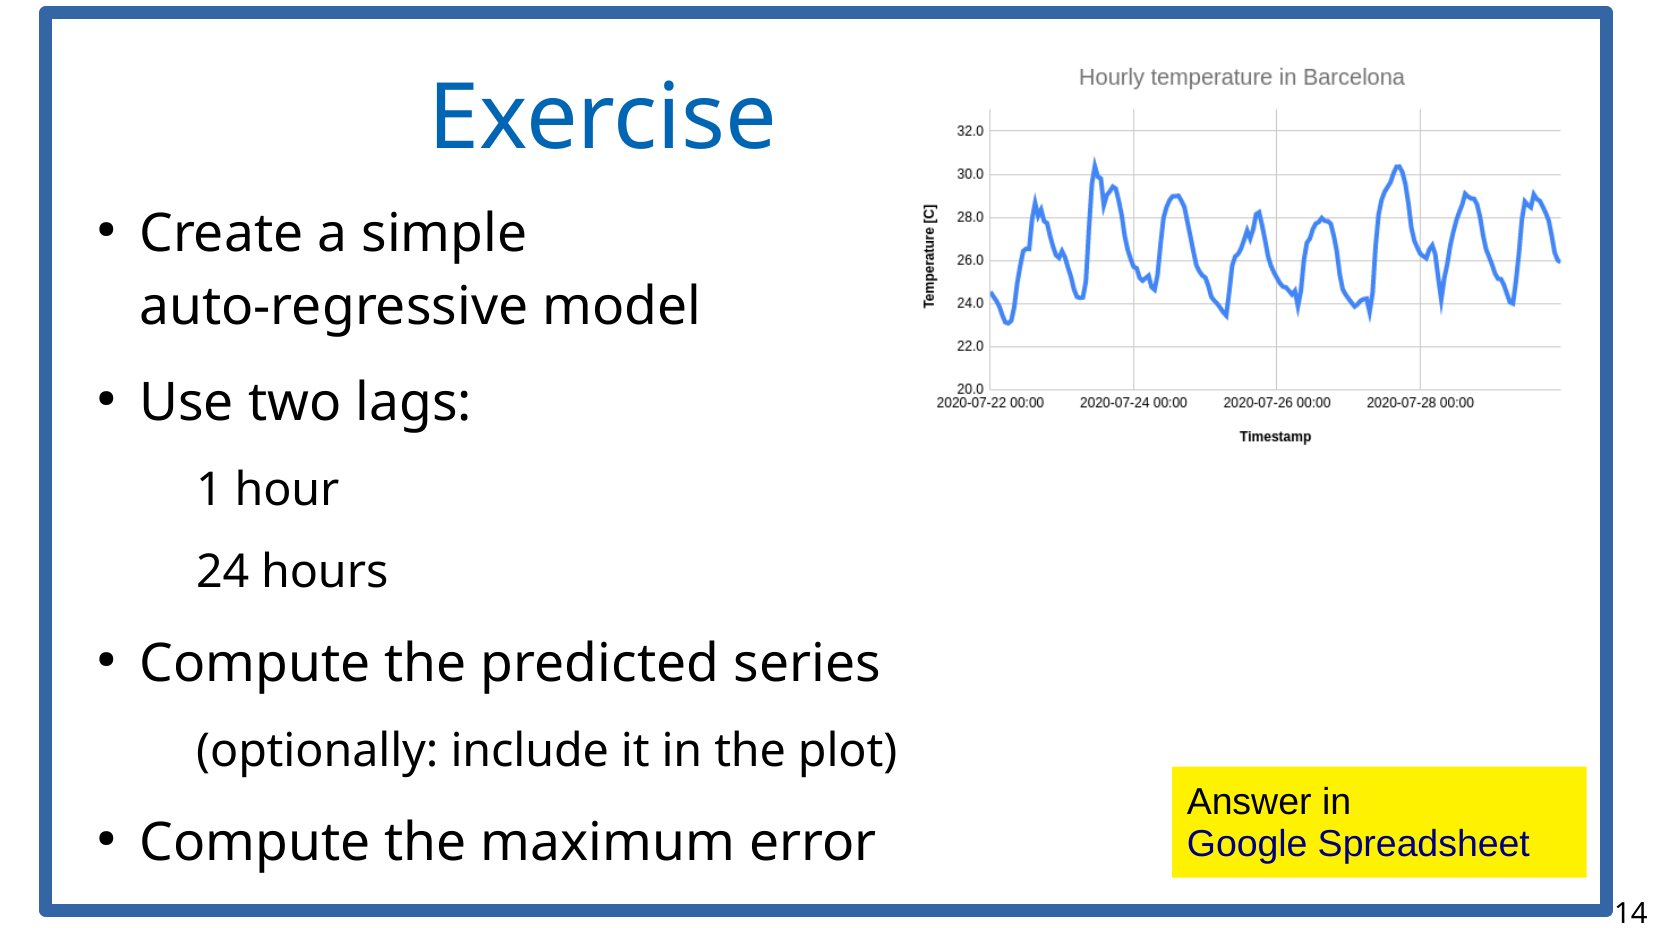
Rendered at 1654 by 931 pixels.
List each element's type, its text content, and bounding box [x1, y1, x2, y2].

title Exercise [82, 19, 1124, 193]
list Create a simple auto-regressive model Use two lags: 1 hour 24 hours Compute the predicted series (optionally: include it in the plot) Compute the maximum error [82, 193, 1056, 891]
text_box Answer in Google Spreadsheet [1172, 766, 1587, 878]
picture [909, 52, 1575, 455]
title Exercise [82, 1, 1124, 6]
